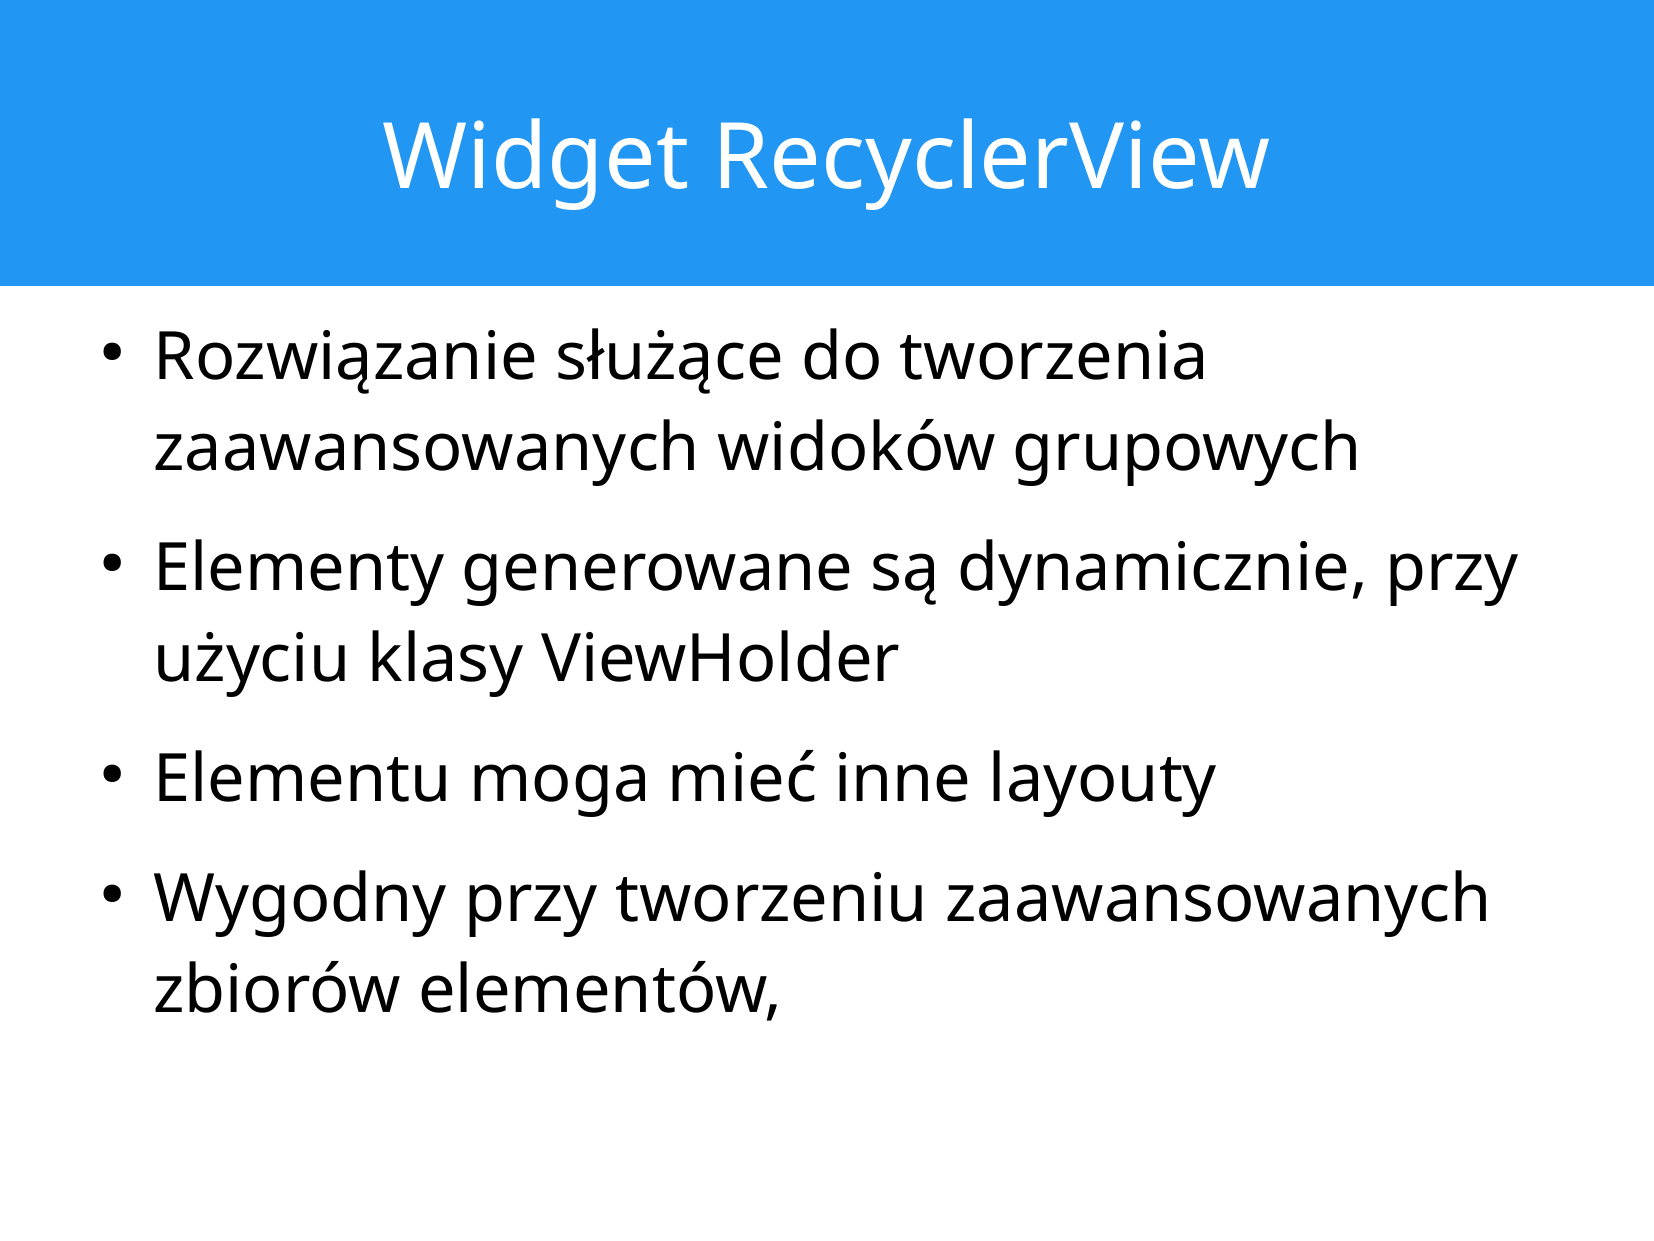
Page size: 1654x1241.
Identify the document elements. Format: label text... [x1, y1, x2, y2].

title Widget RecyclerView [82, 49, 1571, 257]
list Rozwiązanie służące do tworzenia zaawansowanych widoków grupowych Elementy generowane są dynamicznie, przy użyciu klasy ViewHolder Elementu moga mieć inne layouty Wygodny przy tworzeniu zaawansowanych zbiorów elementów, [82, 308, 1571, 1229]
